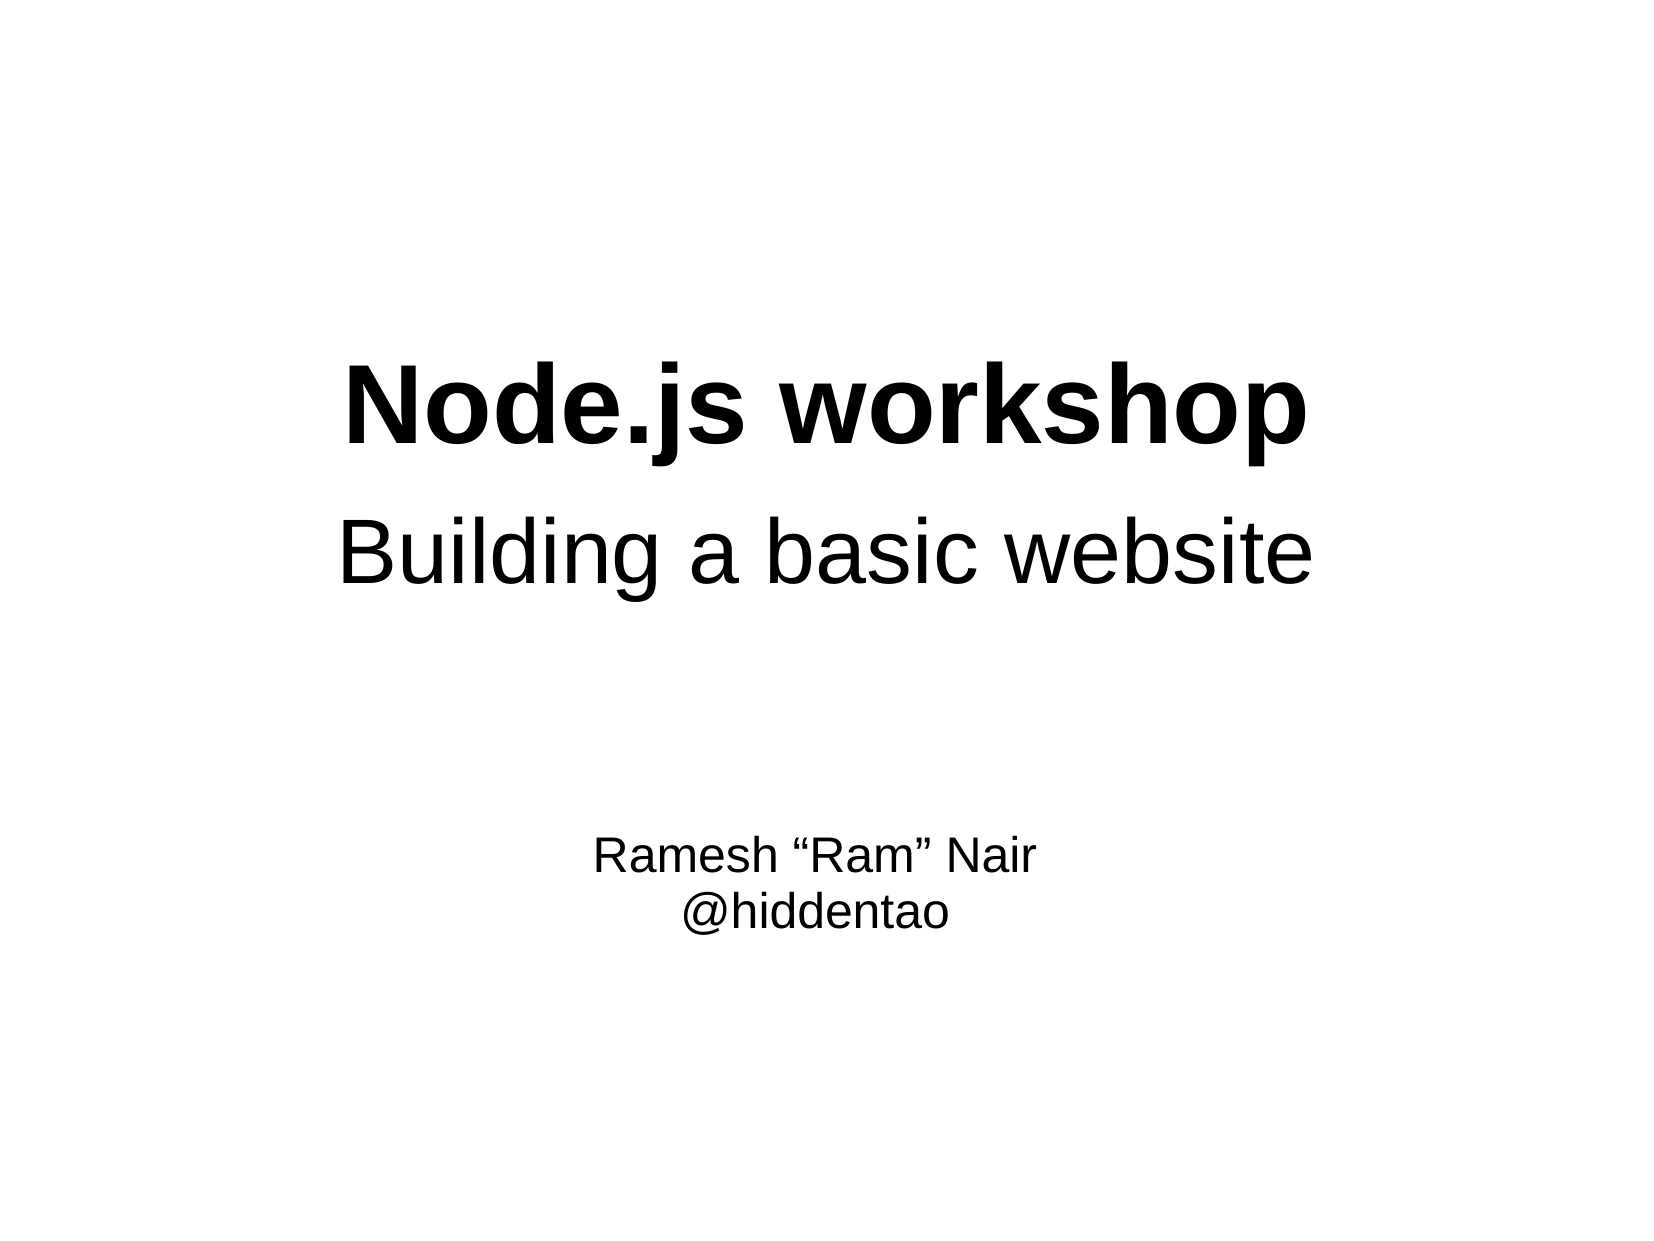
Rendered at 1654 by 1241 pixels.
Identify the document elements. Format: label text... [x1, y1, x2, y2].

title Building a basic website [82, 377, 1571, 727]
title Ramesh “Ram” Nair @hiddentao [70, 708, 1560, 1058]
title Node.js workshop [82, 300, 1571, 377]
